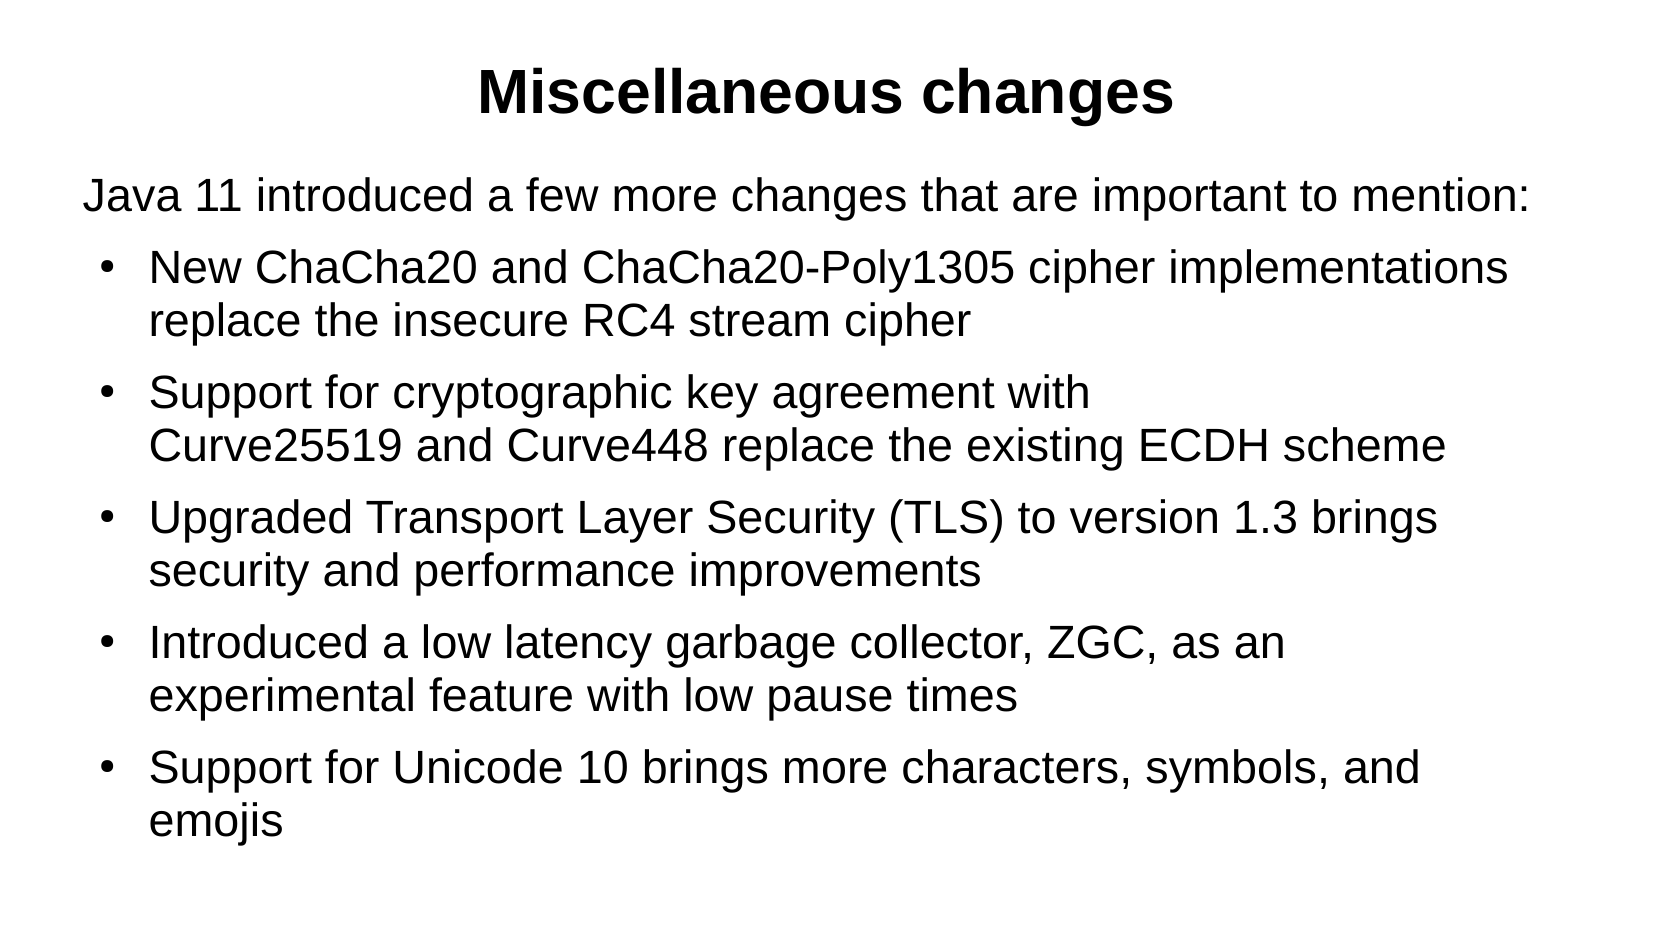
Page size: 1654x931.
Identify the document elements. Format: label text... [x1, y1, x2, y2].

title Miscellaneous changes [82, 37, 1571, 147]
list Java 11 introduced a few more changes that are important to mention: New ChaCha20 and ChaCha20-Poly1305 cipher implementations replace the insecure RC4 stream cipher Support for cryptographic key agreement with Curve25519 and Curve448 replace the existing ECDH scheme Upgraded Transport Layer Security (TLS) to version 1.3 brings security and performance improvements Introduced a low latency garbage collector, ZGC, as an experimental feature with low pause times Support for Unicode 10 brings more characters, symbols, and emojis [82, 168, 1538, 889]
